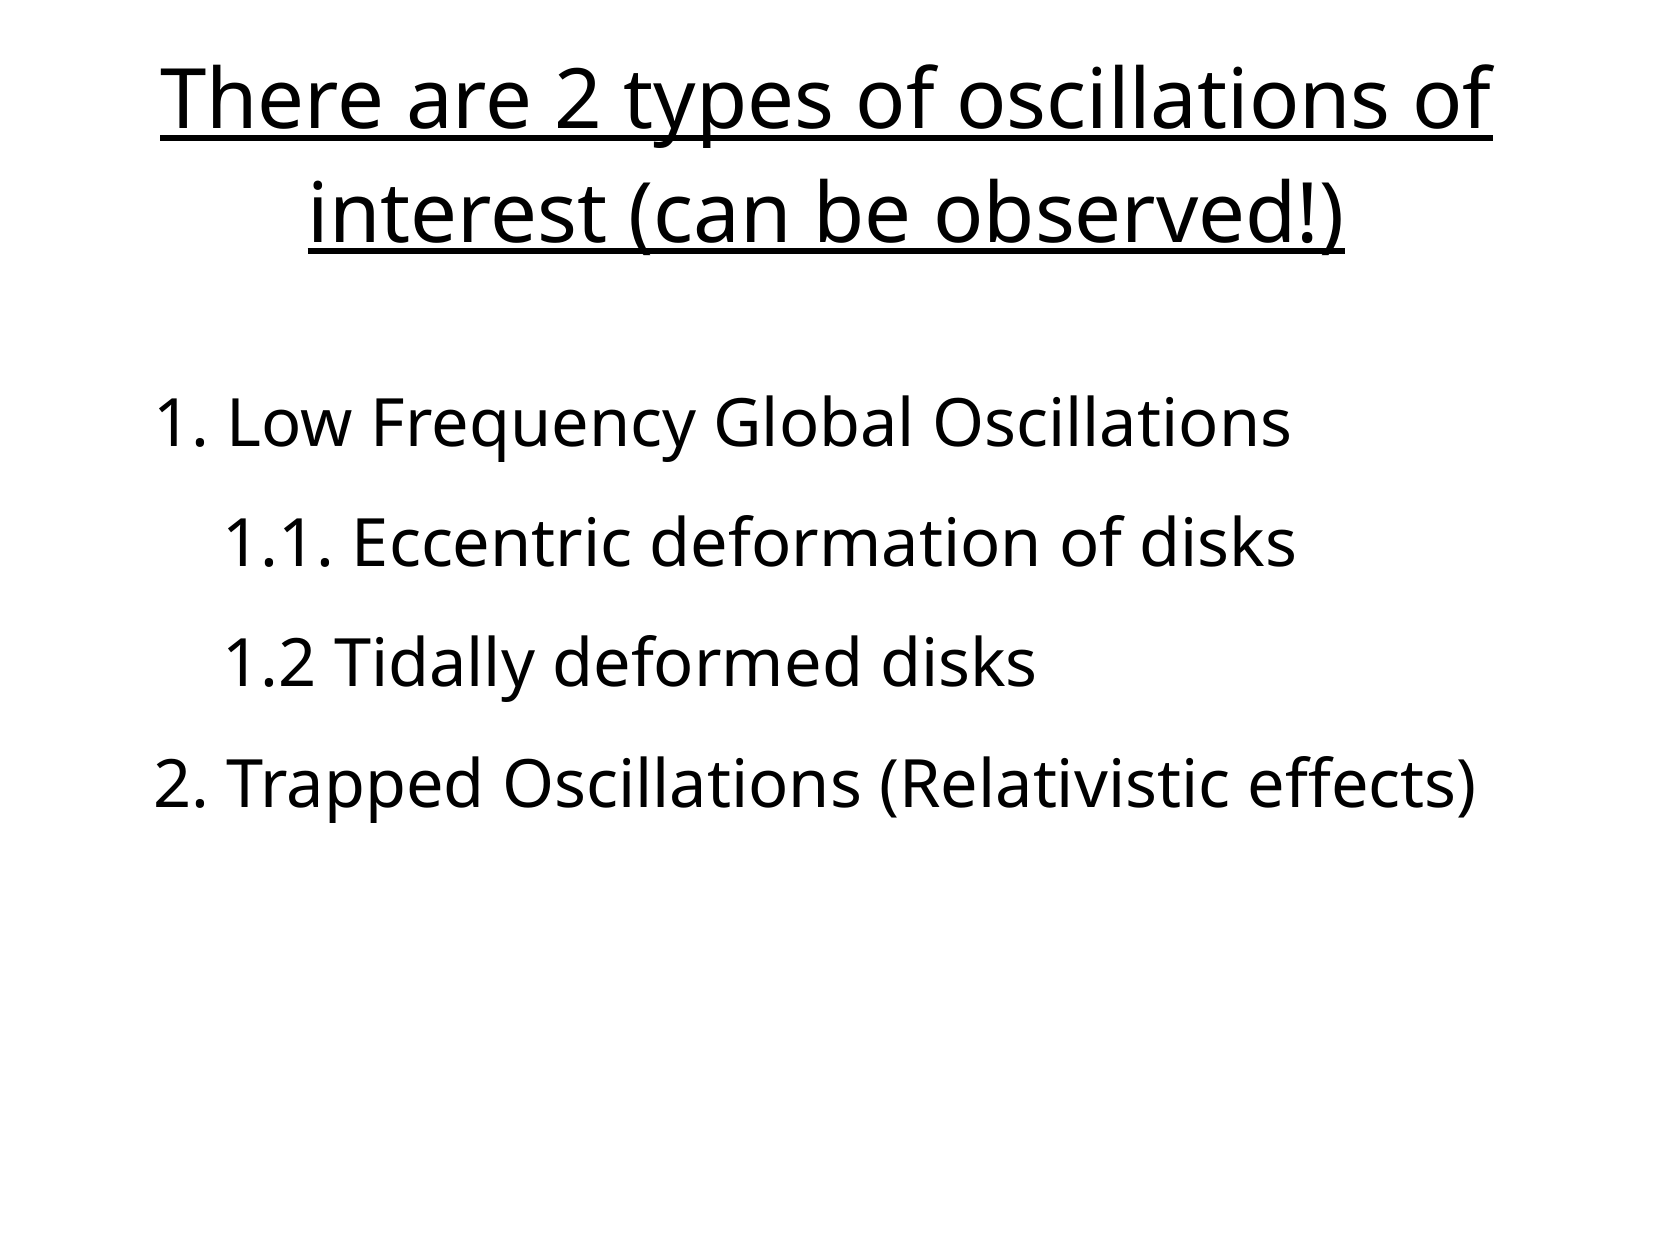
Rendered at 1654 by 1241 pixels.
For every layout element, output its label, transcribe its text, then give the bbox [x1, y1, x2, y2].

title There are 2 types of oscillations of interest (can be observed!) [82, 31, 1571, 275]
list 1. Low Frequency Global Oscillations 1.1. Eccentric deformation of disks 1.2 Tidally deformed disks 2. Trapped Oscillations (Relativistic effects) [82, 375, 1571, 1010]
